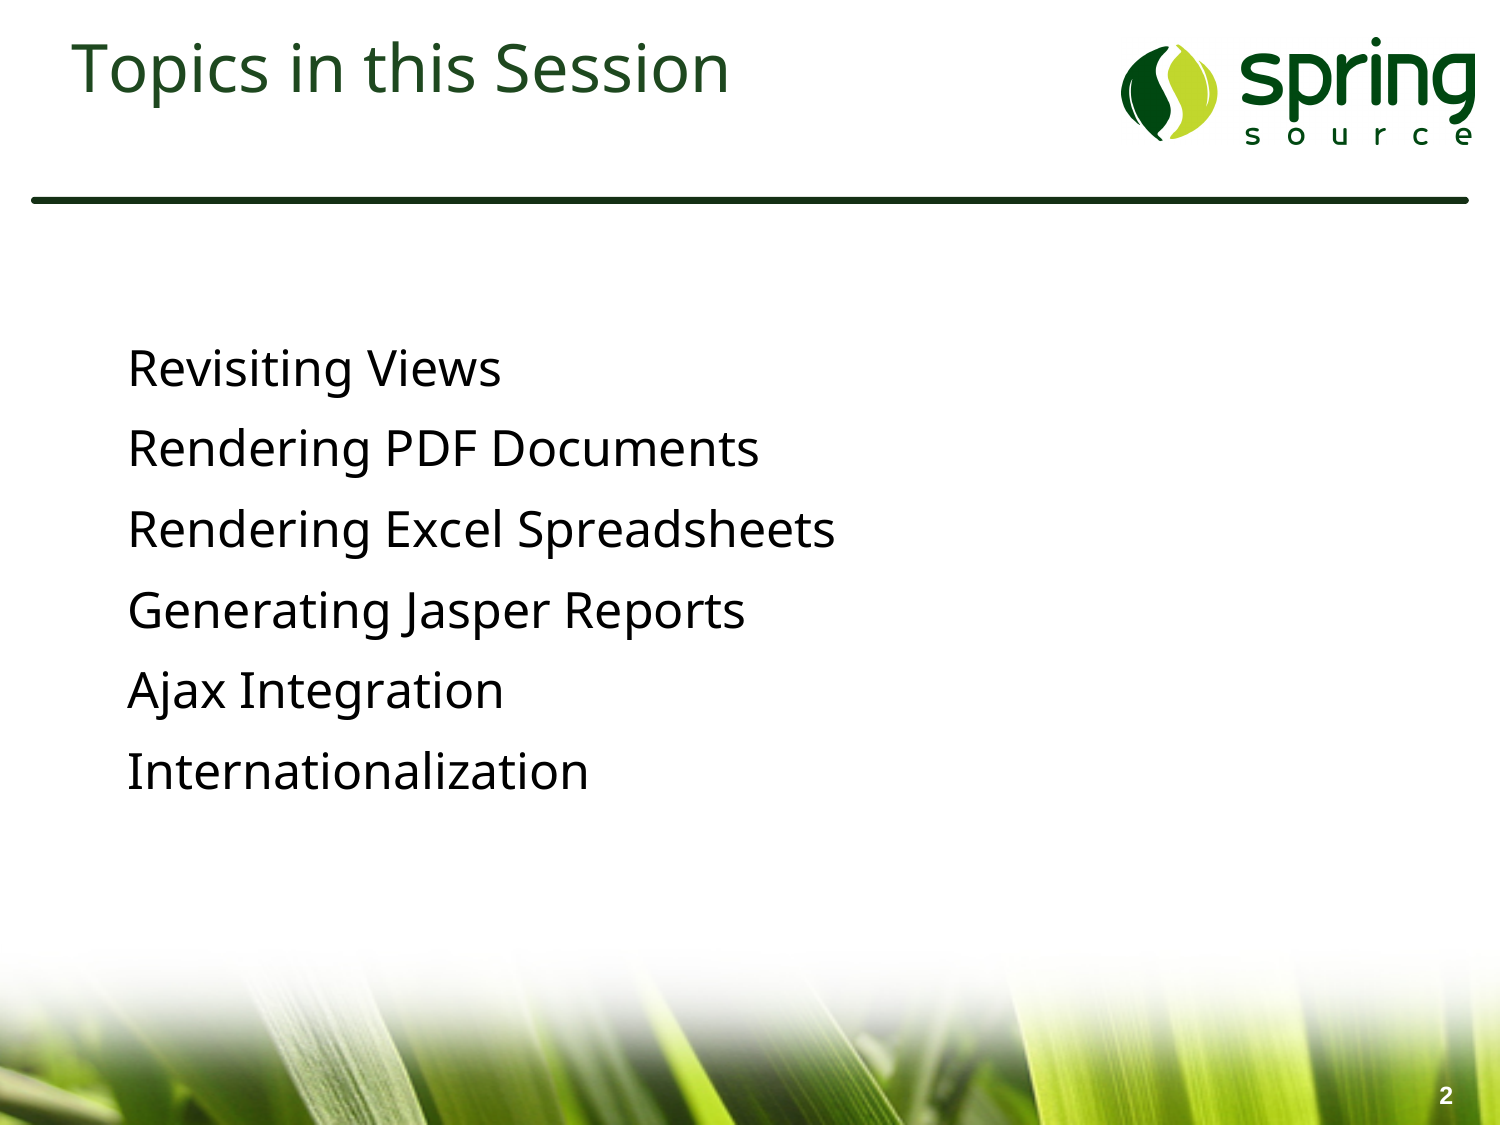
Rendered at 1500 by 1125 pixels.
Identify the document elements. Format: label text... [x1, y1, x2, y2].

list Revisiting Views Rendering PDF Documents Rendering Excel Spreadsheets Generating Jasper Reports Ajax Integration Internationalization [112, 324, 1388, 1005]
picture [1121, 37, 1475, 145]
title Topics in this Session [56, 13, 1089, 177]
picture [0, 944, 1500, 1125]
